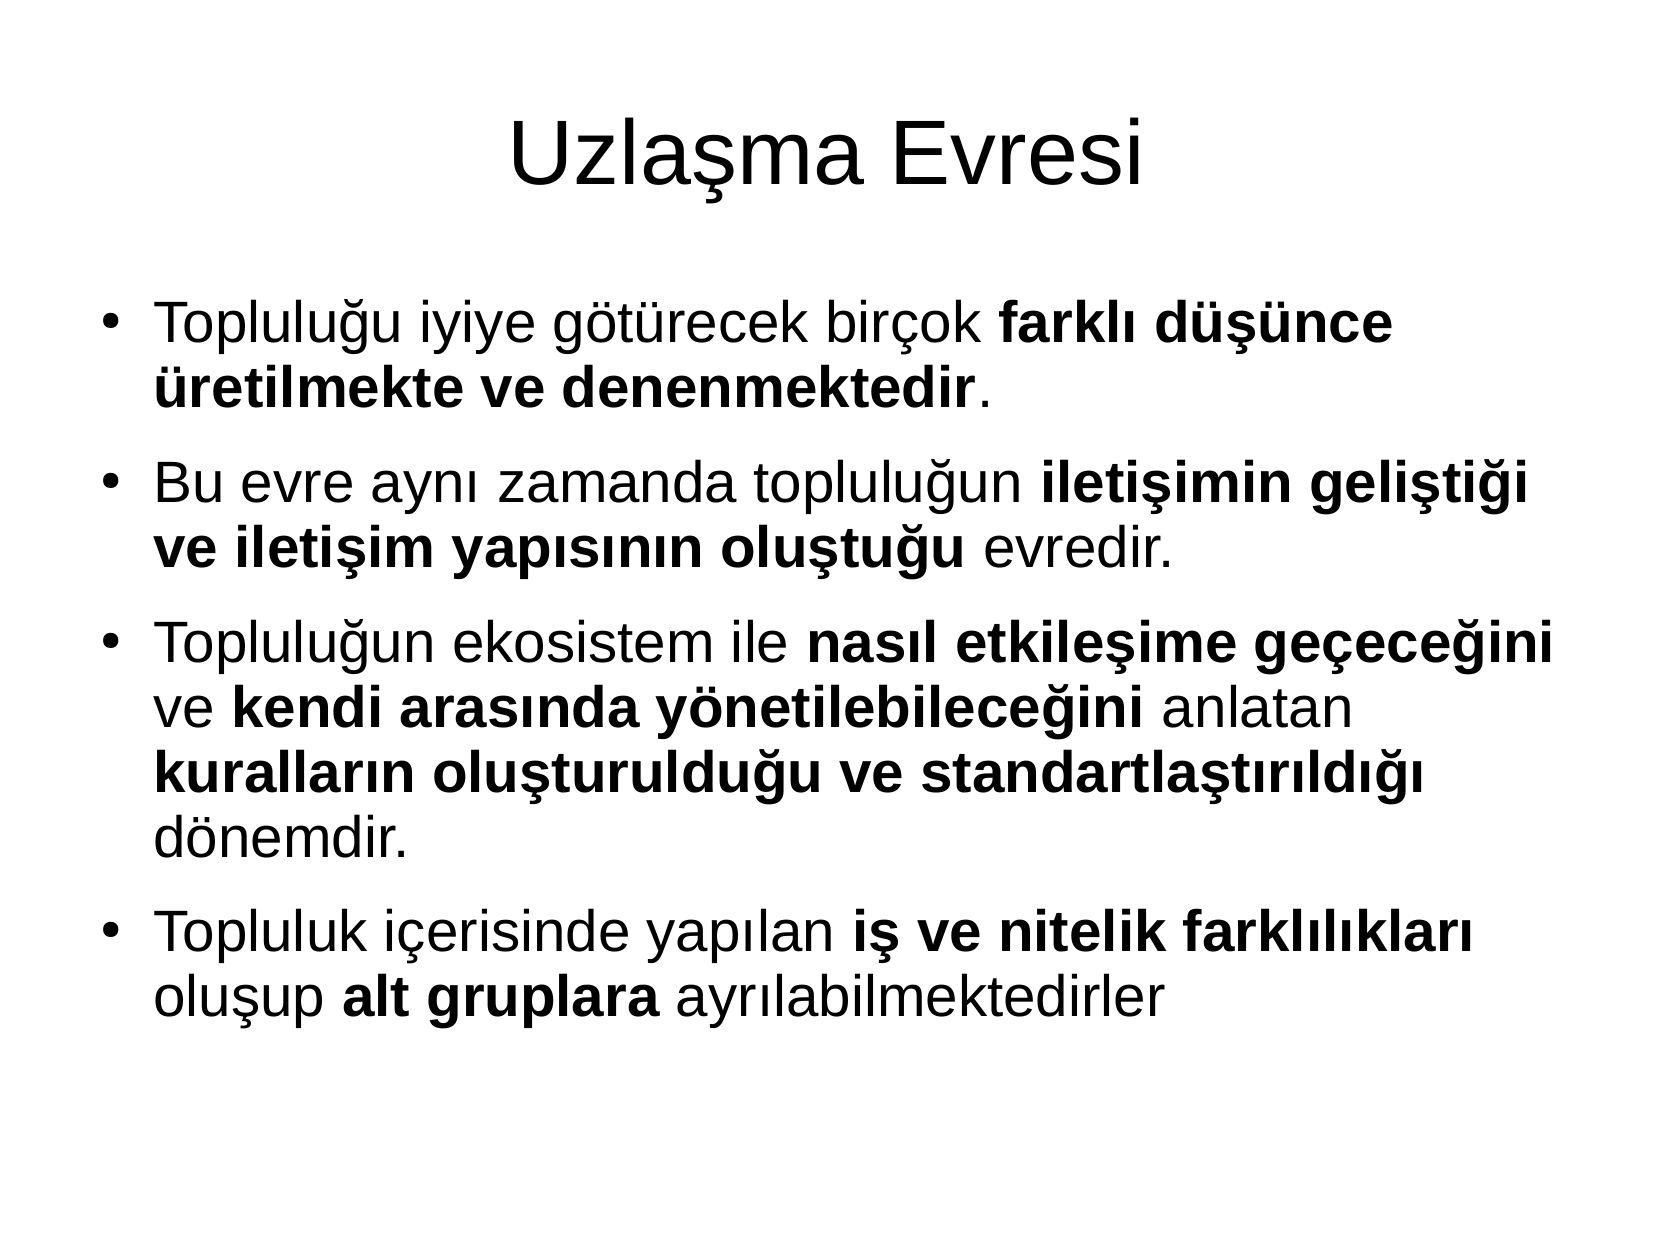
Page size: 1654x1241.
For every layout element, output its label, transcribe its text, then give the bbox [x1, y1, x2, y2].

title Uzlaşma Evresi [82, 49, 1571, 257]
list Topluluğu iyiye götürecek birçok farklı düşünce üretilmekte ve denenmektedir. Bu evre aynı zamanda topluluğun iletişimin geliştiği ve iletişim yapısının oluştuğu evredir. Topluluğun ekosistem ile nasıl etkileşime geçeceğini ve kendi arasında yönetilebileceğini anlatan kuralların oluşturulduğu ve standartlaştırıldığı dönemdir. Topluluk içerisinde yapılan iş ve nitelik farklılıkları oluşup alt gruplara ayrılabilmektedirler [82, 290, 1571, 1109]
